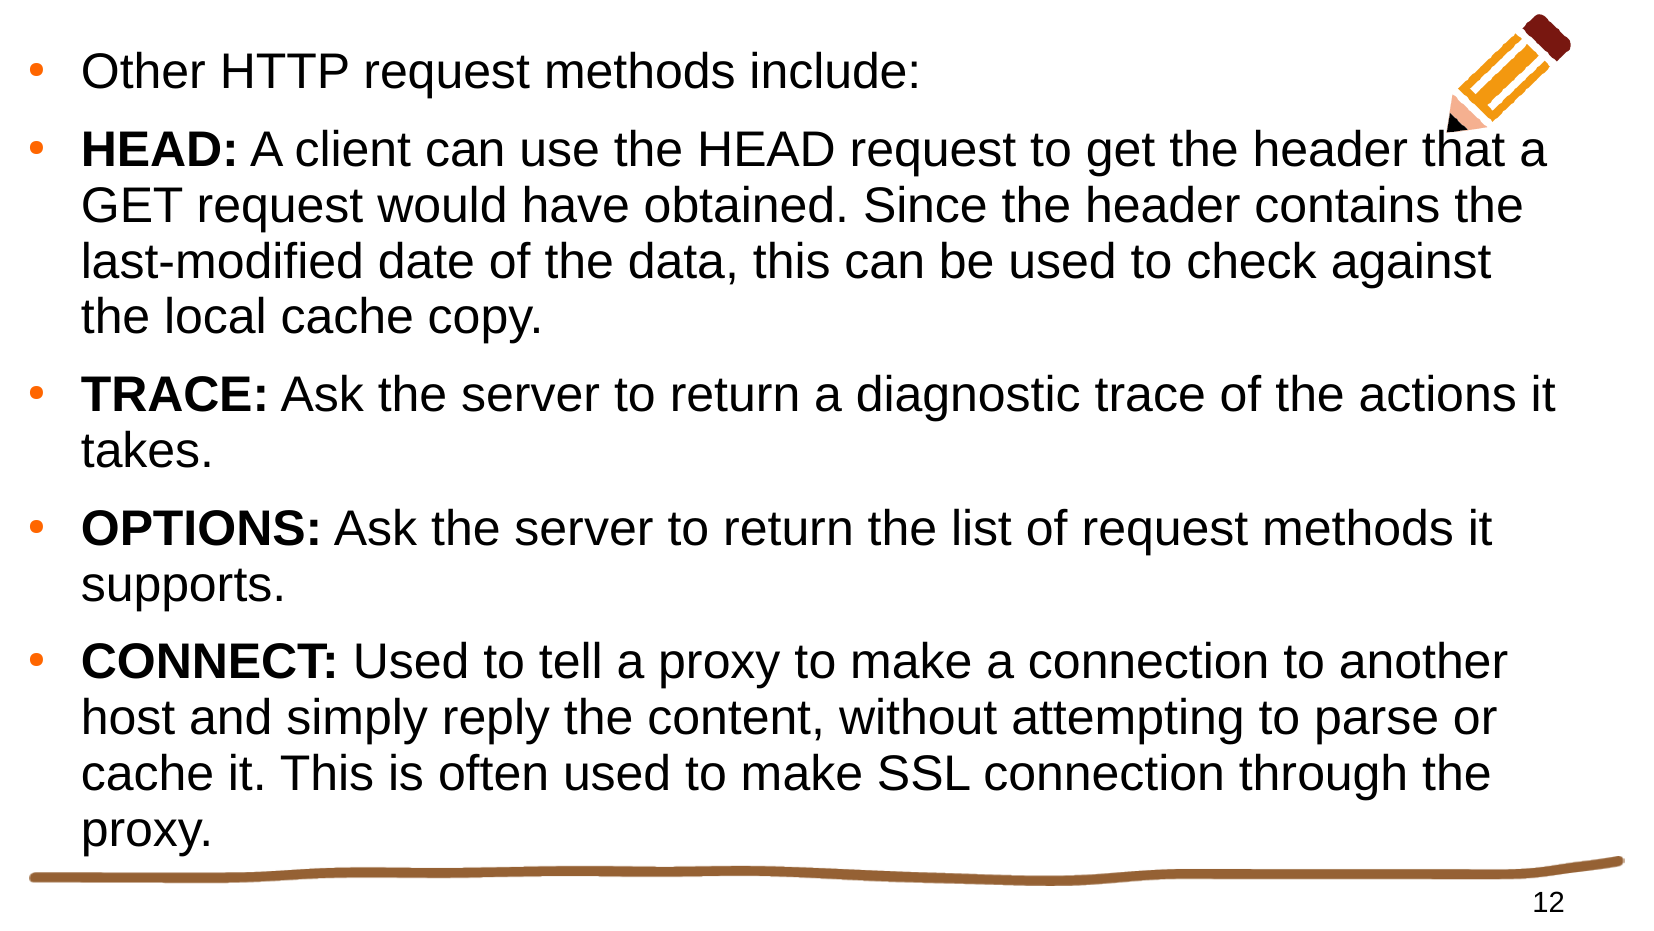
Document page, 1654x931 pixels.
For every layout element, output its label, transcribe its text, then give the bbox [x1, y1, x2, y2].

picture [29, 856, 1625, 886]
picture [1446, 14, 1571, 43]
list Other HTTP request methods include: HEAD: A client can use the HEAD request to get the header that a GET request would have obtained. Since the header contains the last-modified date of the data, this can be used to check against the local cache copy. TRACE: Ask the server to return a diagnostic trace of the actions it takes. OPTIONS: Ask the server to return the list of request methods it supports. CONNECT: Used to tell a proxy to make a connection to another host and simply reply the content, without attempting to parse or cache it. This is often used to make SSL connection through the proxy. [10, 43, 1576, 863]
